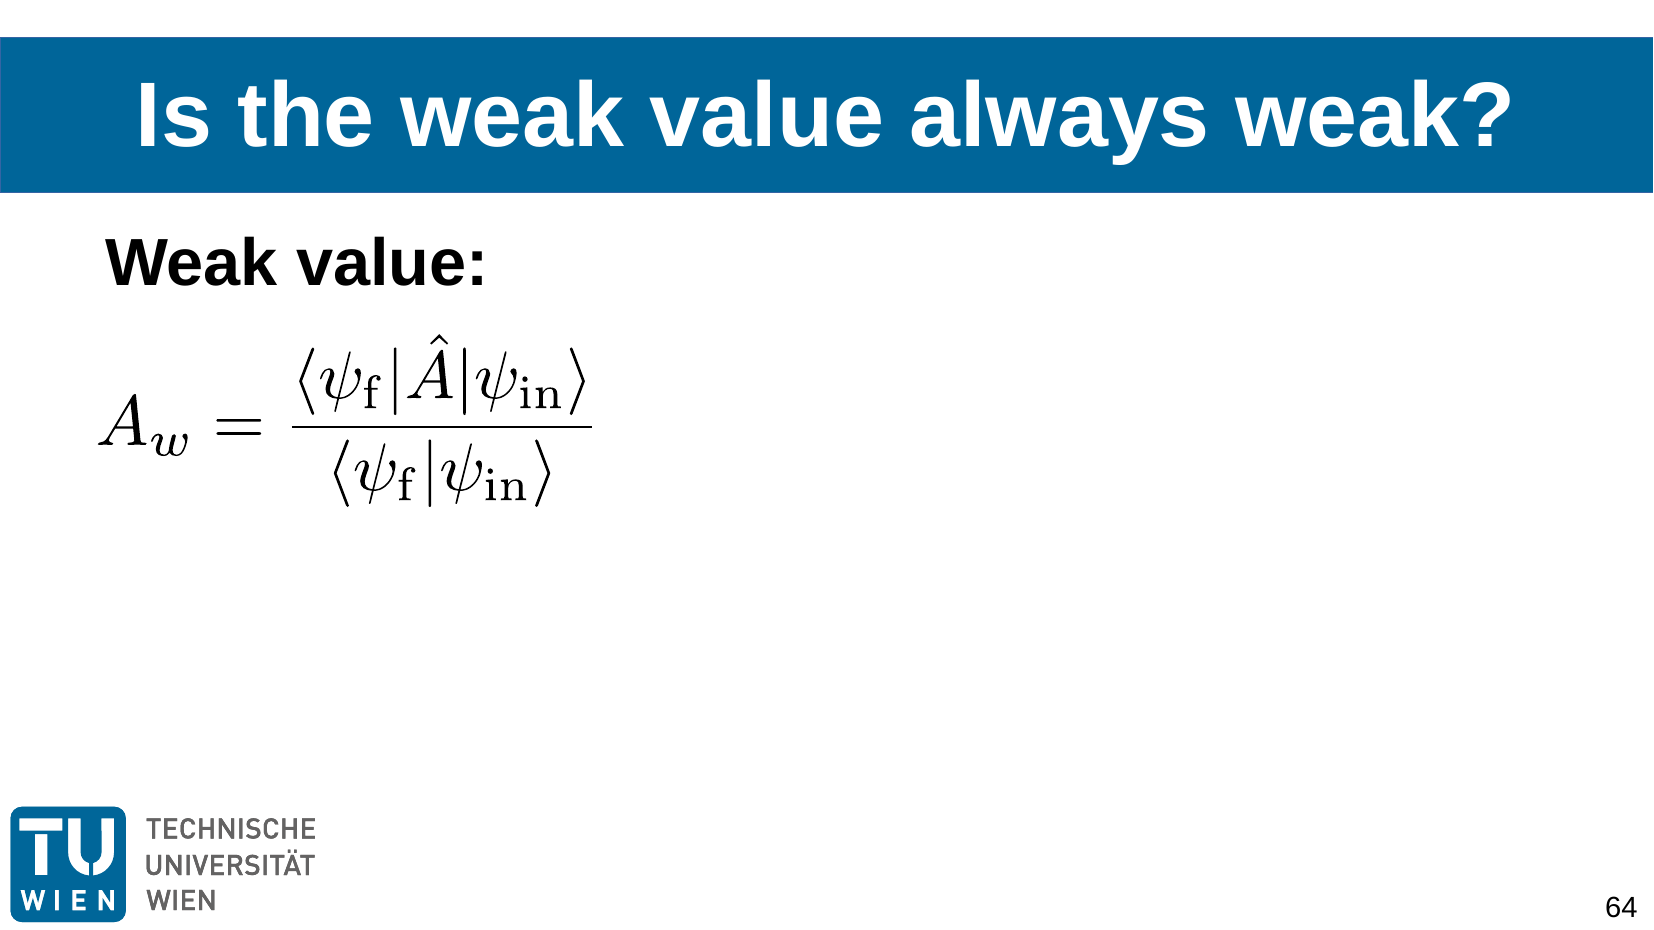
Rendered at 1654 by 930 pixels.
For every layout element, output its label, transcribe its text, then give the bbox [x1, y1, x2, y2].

list Weak value: [105, 225, 1593, 316]
title Is the weak value always weak? [0, 37, 1653, 193]
picture [96, 350, 189, 478]
picture [195, 322, 606, 518]
